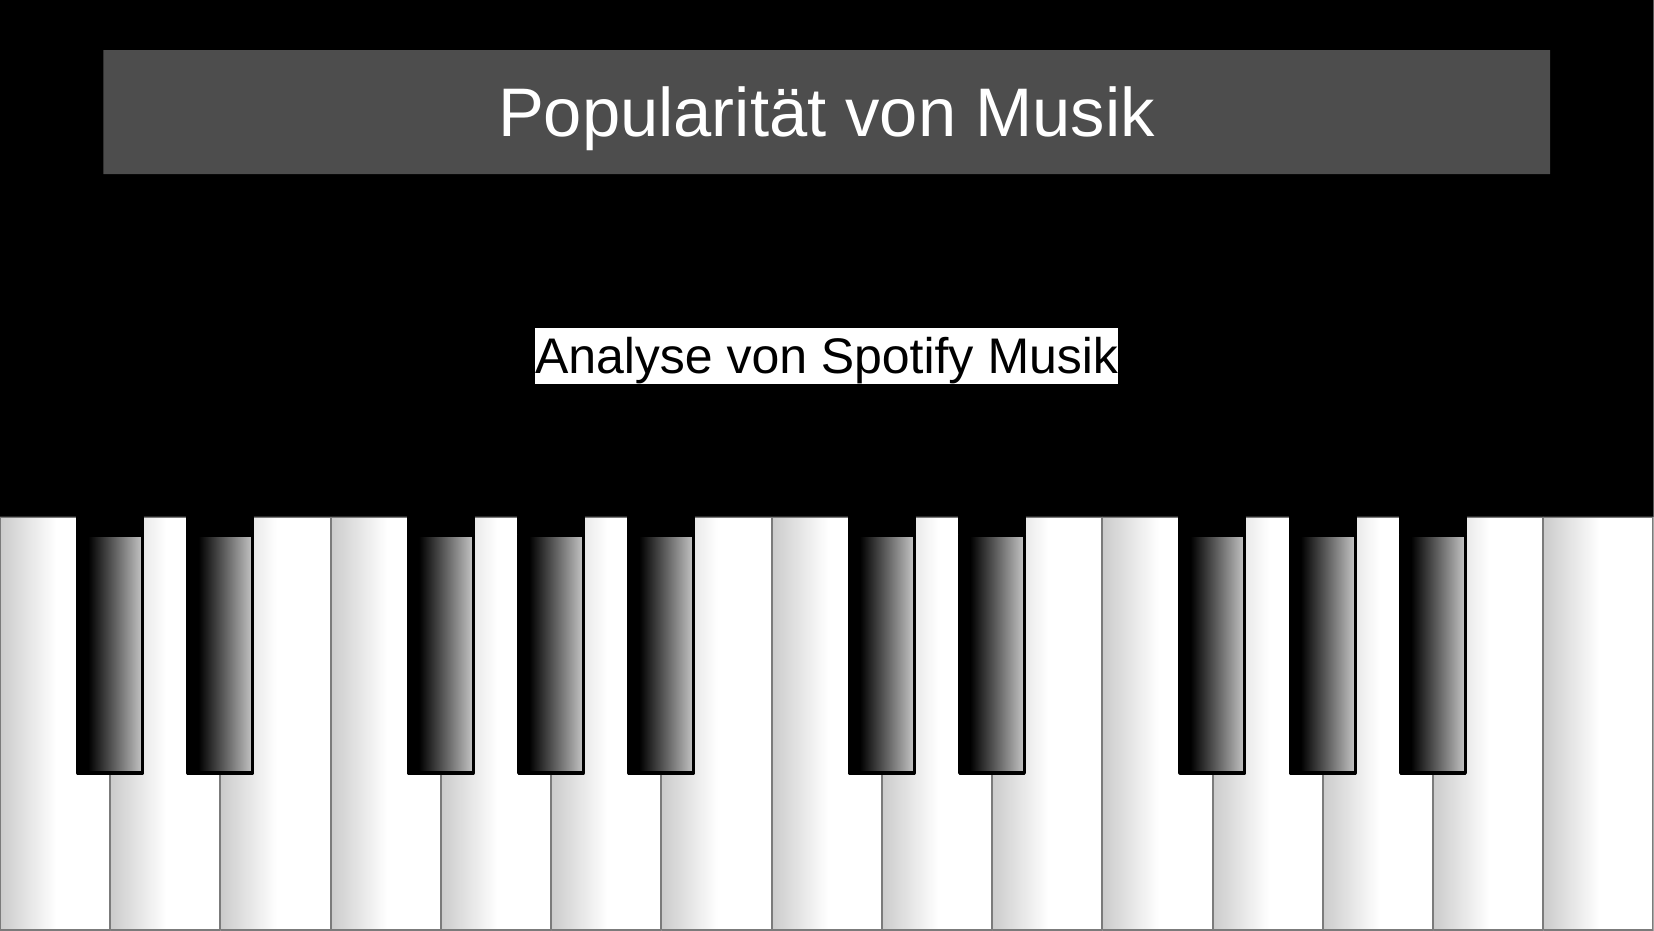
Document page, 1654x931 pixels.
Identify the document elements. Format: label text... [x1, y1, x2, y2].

title Popularität von Musik [82, 35, 1571, 189]
subtitle Analyse von Spotify Musik [82, 217, 1571, 494]
